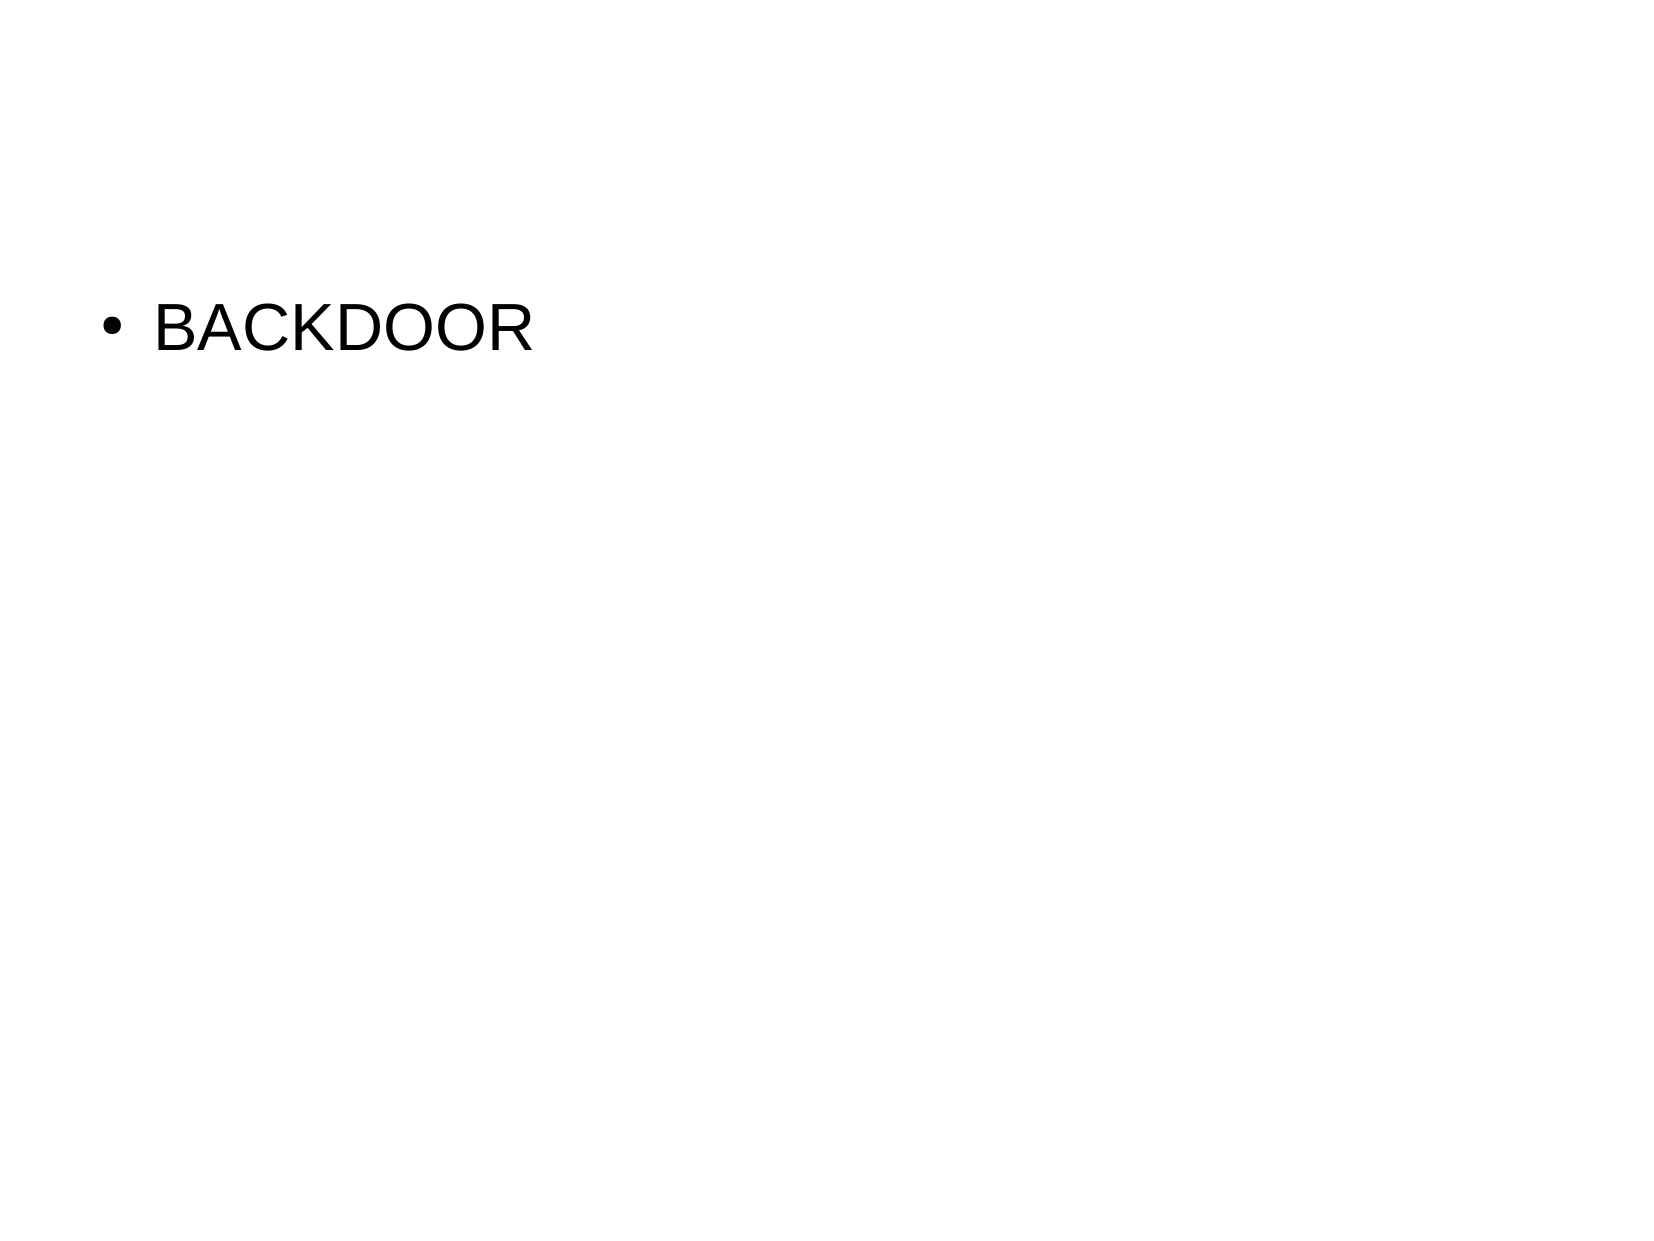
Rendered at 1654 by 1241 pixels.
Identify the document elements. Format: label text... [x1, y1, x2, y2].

list BACKDOOR [82, 290, 1571, 1010]
